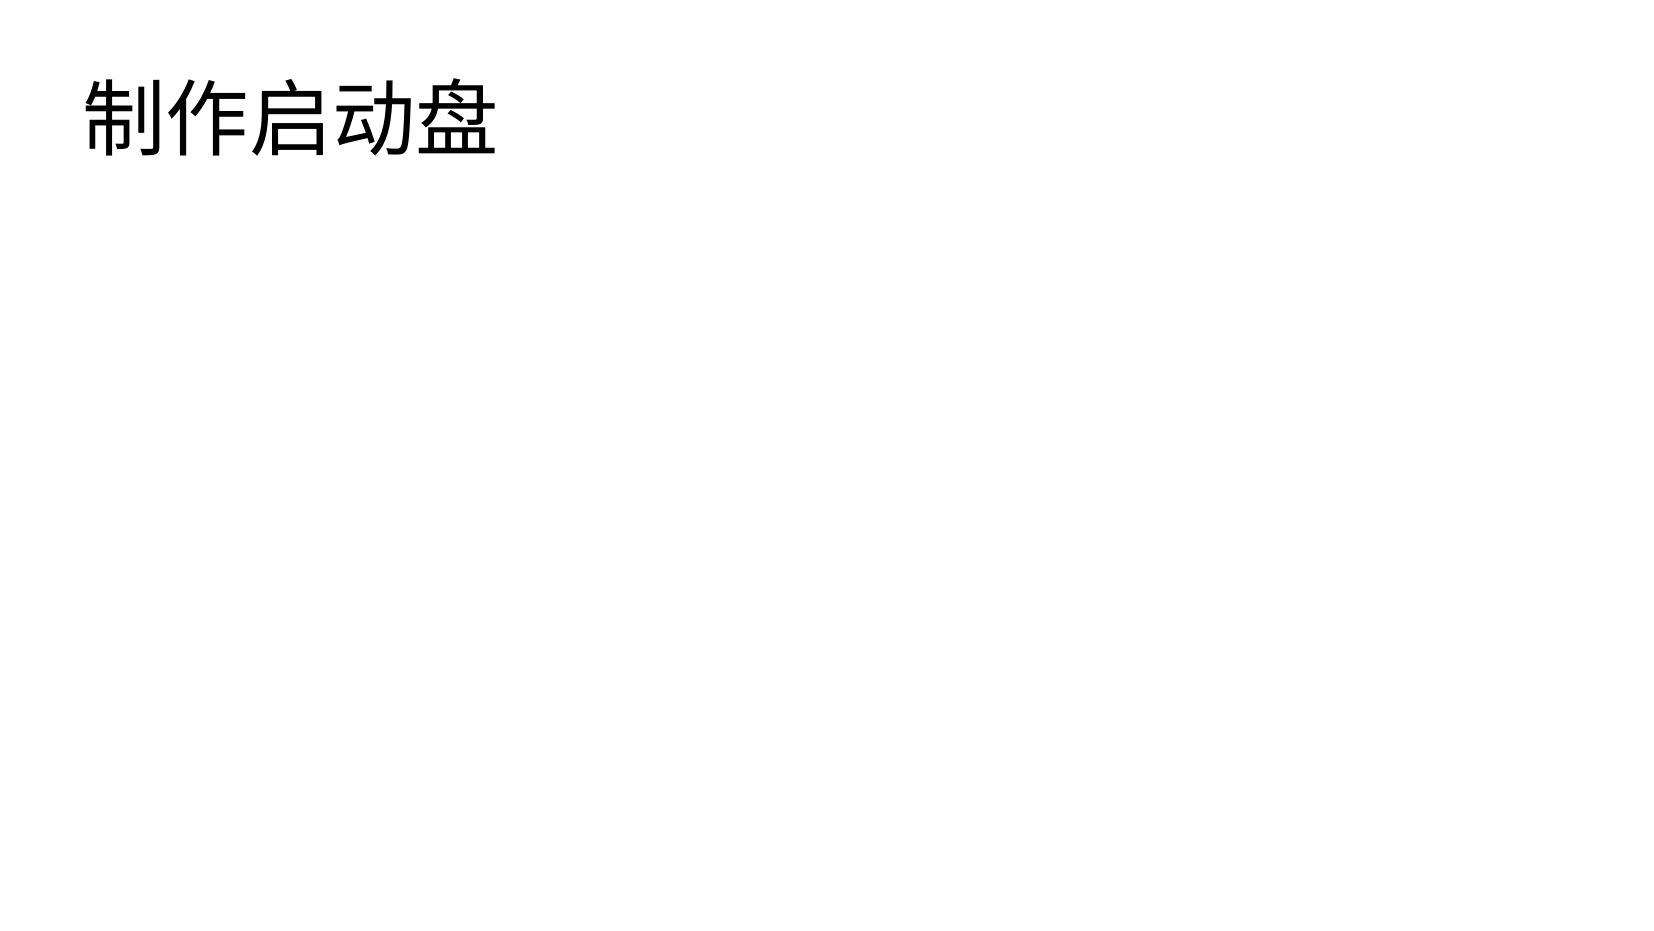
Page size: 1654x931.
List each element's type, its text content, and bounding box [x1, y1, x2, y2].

title 制作启动盘 [82, 37, 1571, 189]
